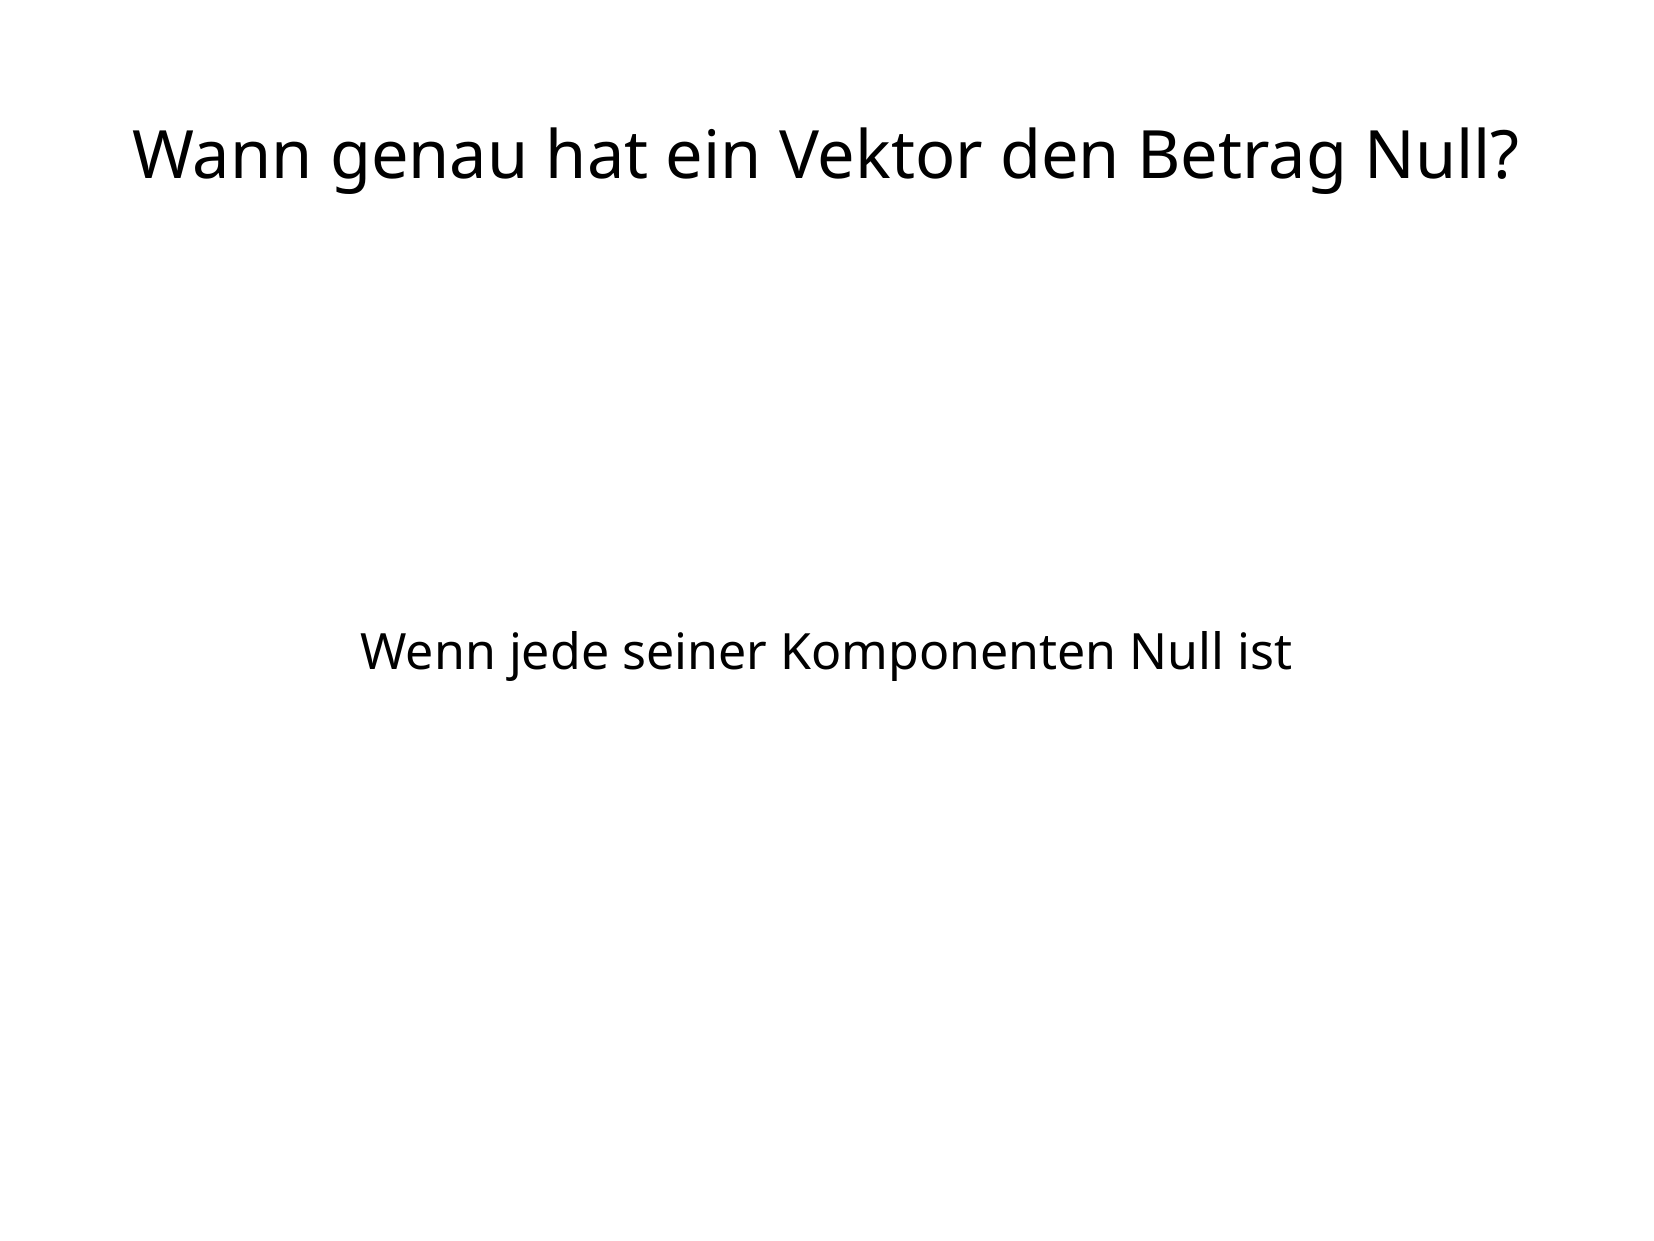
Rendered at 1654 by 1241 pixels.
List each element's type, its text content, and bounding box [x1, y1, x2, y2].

subtitle Wenn jede seiner Komponenten Null ist [82, 290, 1571, 1010]
title Wann genau hat ein Vektor den Betrag Null? [82, 49, 1571, 257]
